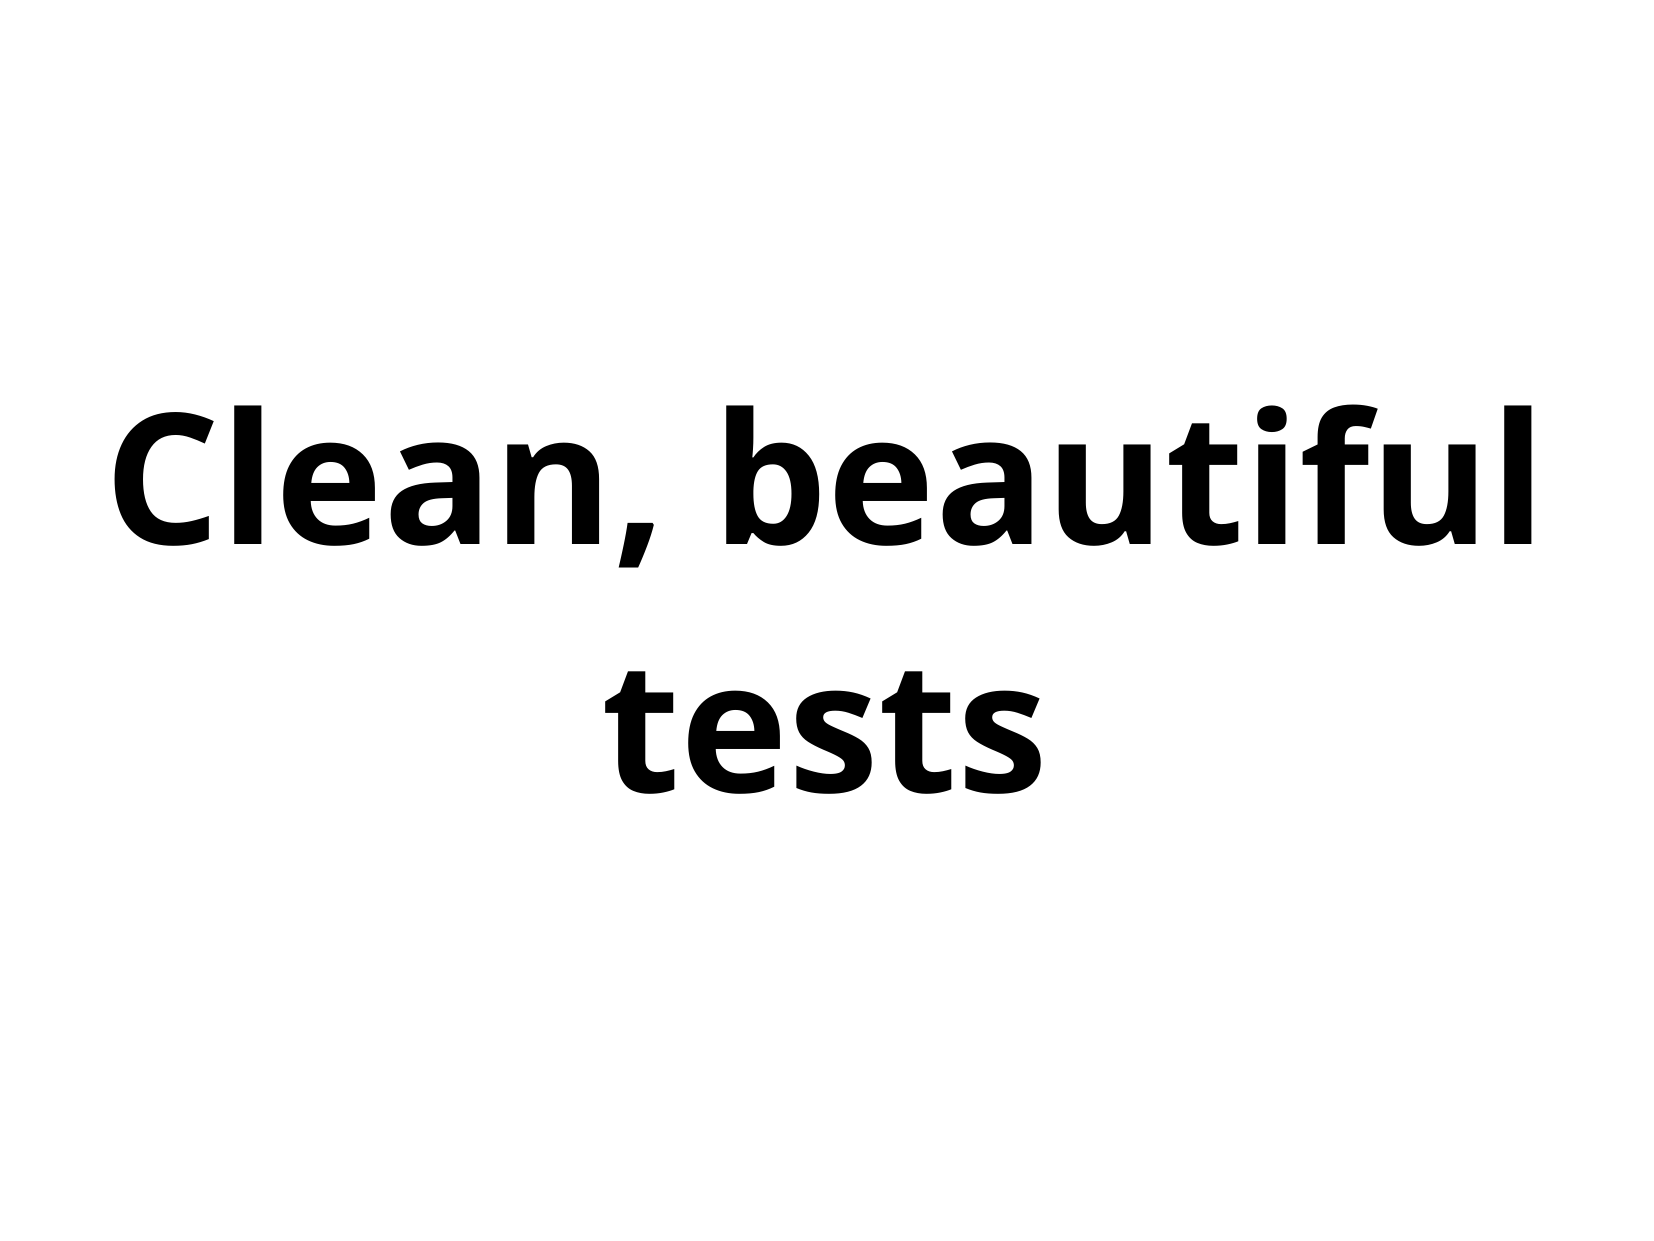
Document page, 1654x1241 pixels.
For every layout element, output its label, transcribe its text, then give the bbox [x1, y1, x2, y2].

subtitle Clean, beautiful tests [15, 265, 1636, 931]
